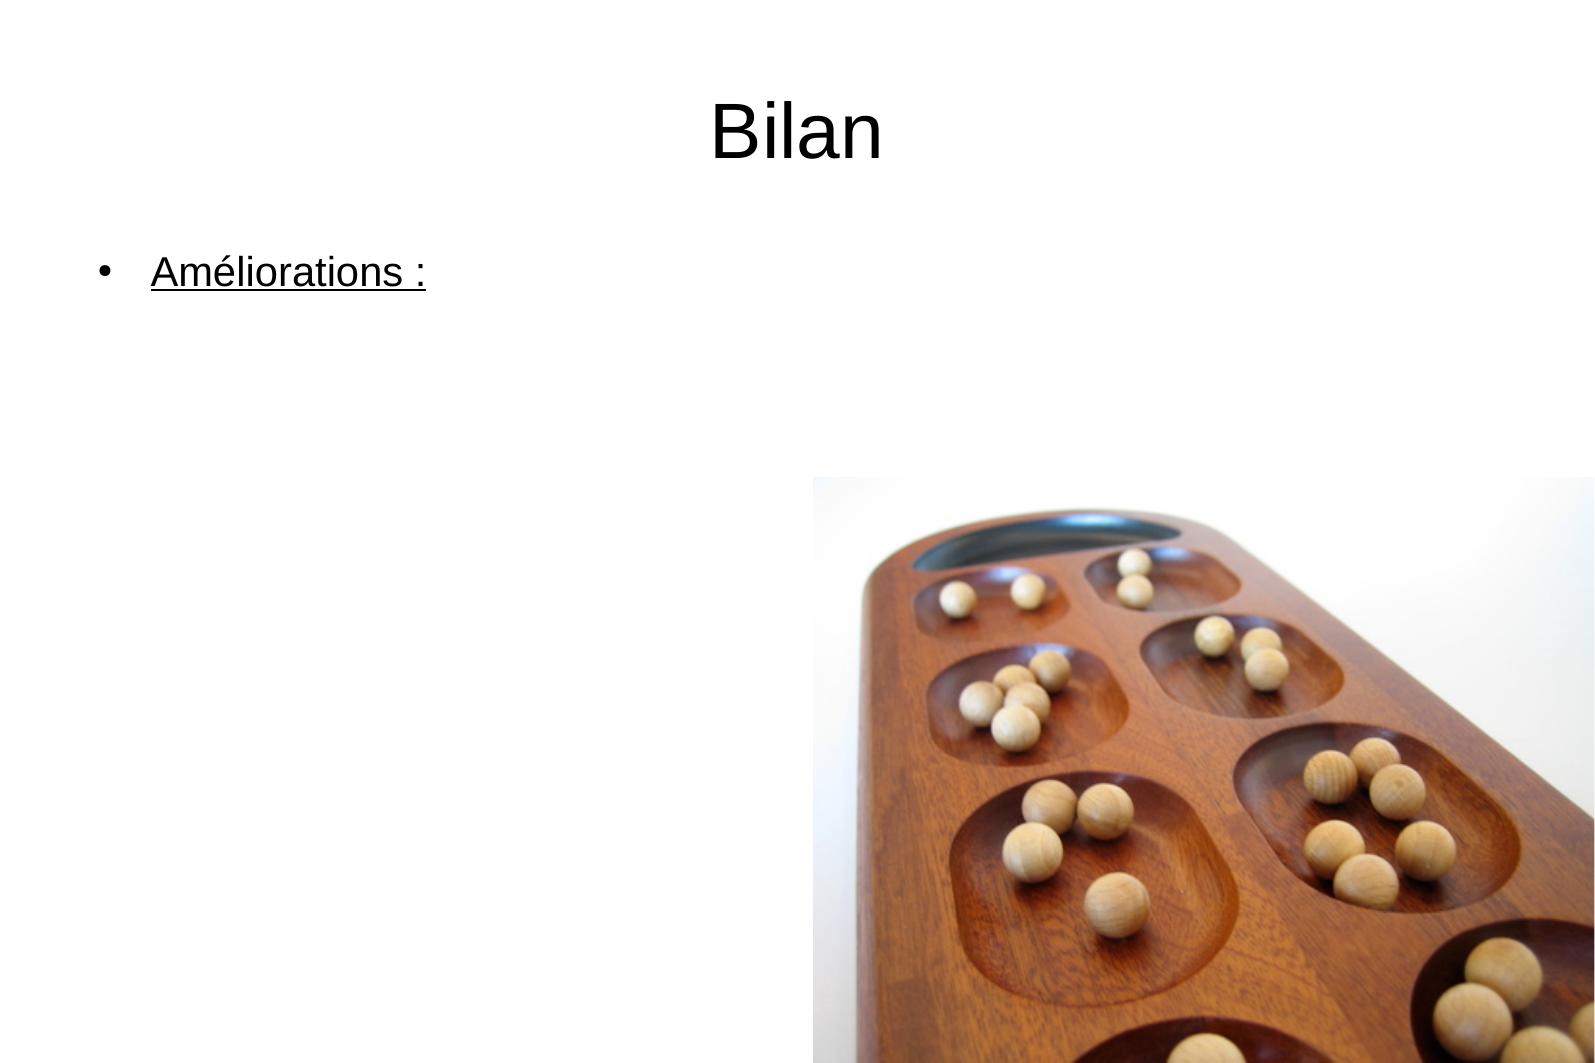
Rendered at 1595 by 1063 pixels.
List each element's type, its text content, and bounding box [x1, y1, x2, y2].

list Améliorations : [79, 248, 1515, 951]
title Bilan [79, 42, 1515, 220]
picture [813, 477, 1595, 1063]
